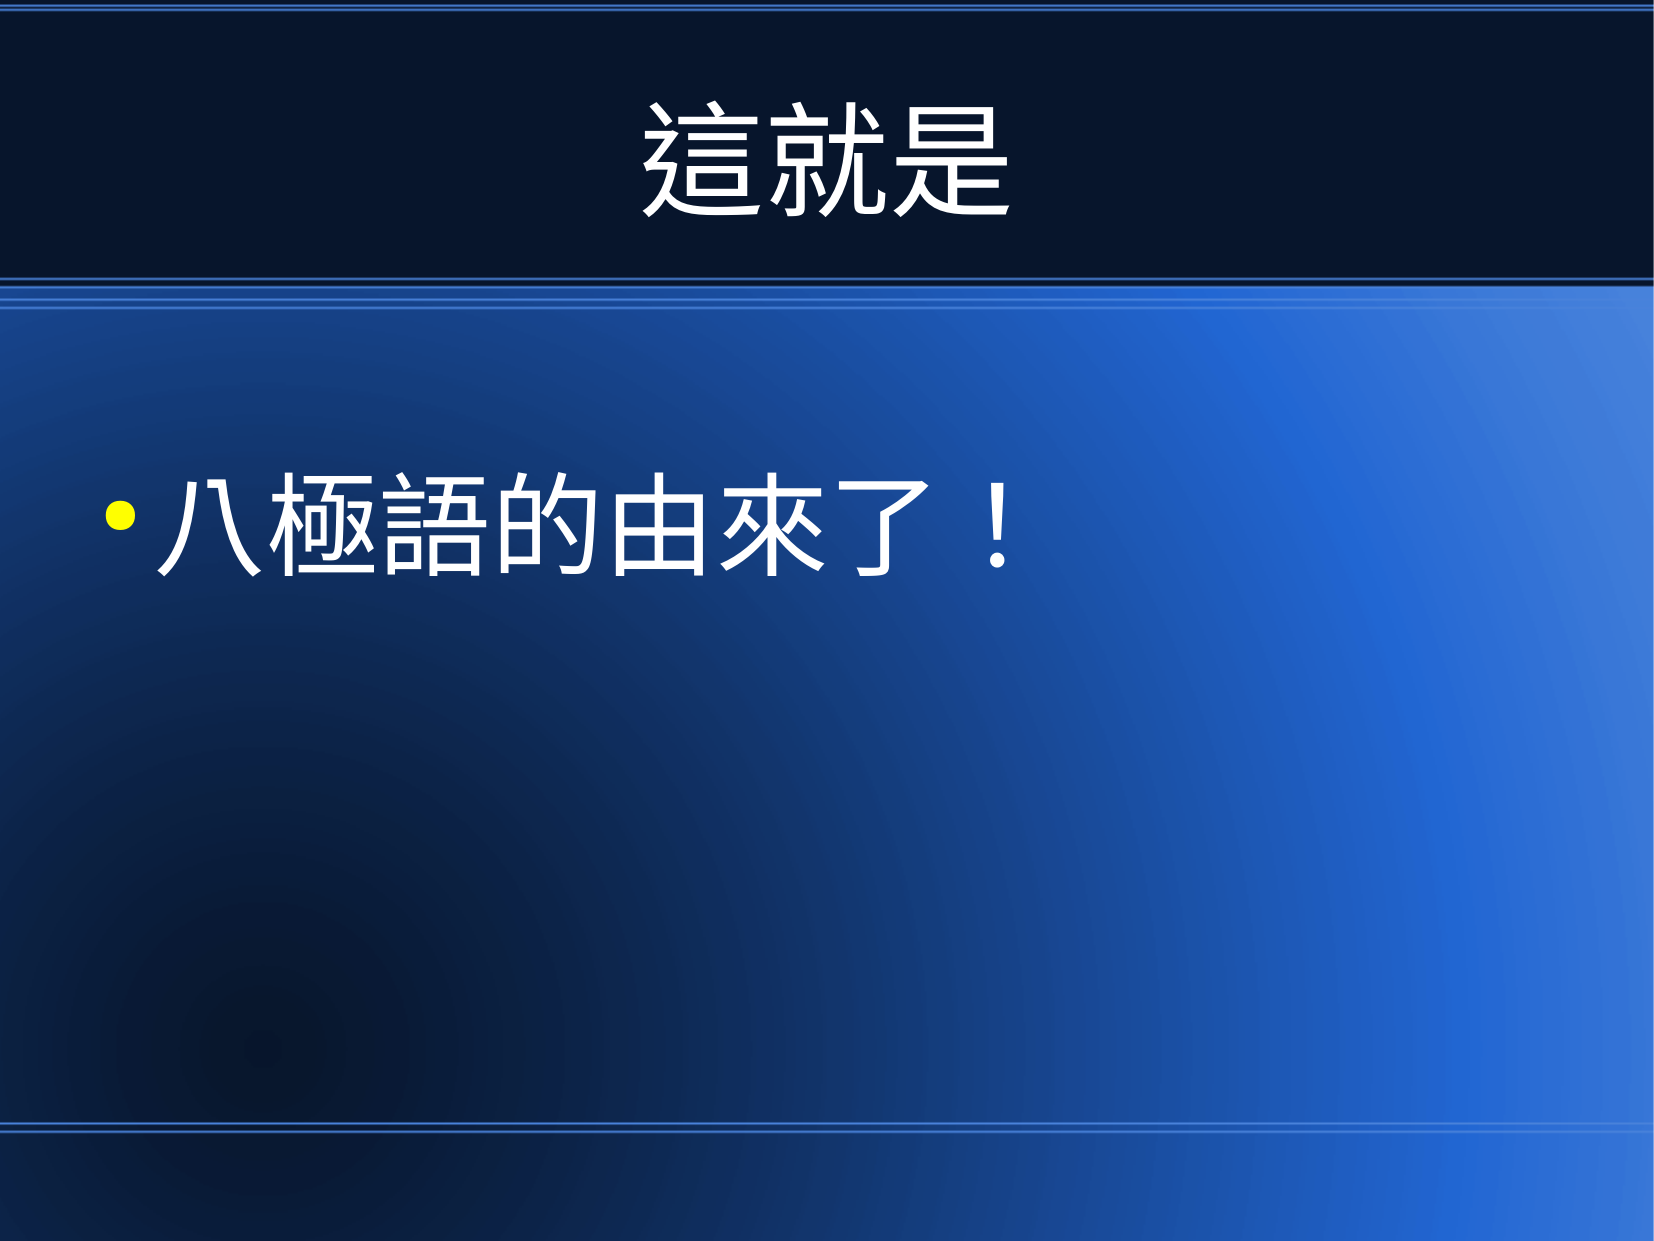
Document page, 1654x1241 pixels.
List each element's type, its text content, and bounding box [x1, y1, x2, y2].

picture [0, 0, 1654, 1241]
title 這就是 [82, 49, 1571, 257]
list 八極語的由來了！ [82, 355, 1571, 1241]
